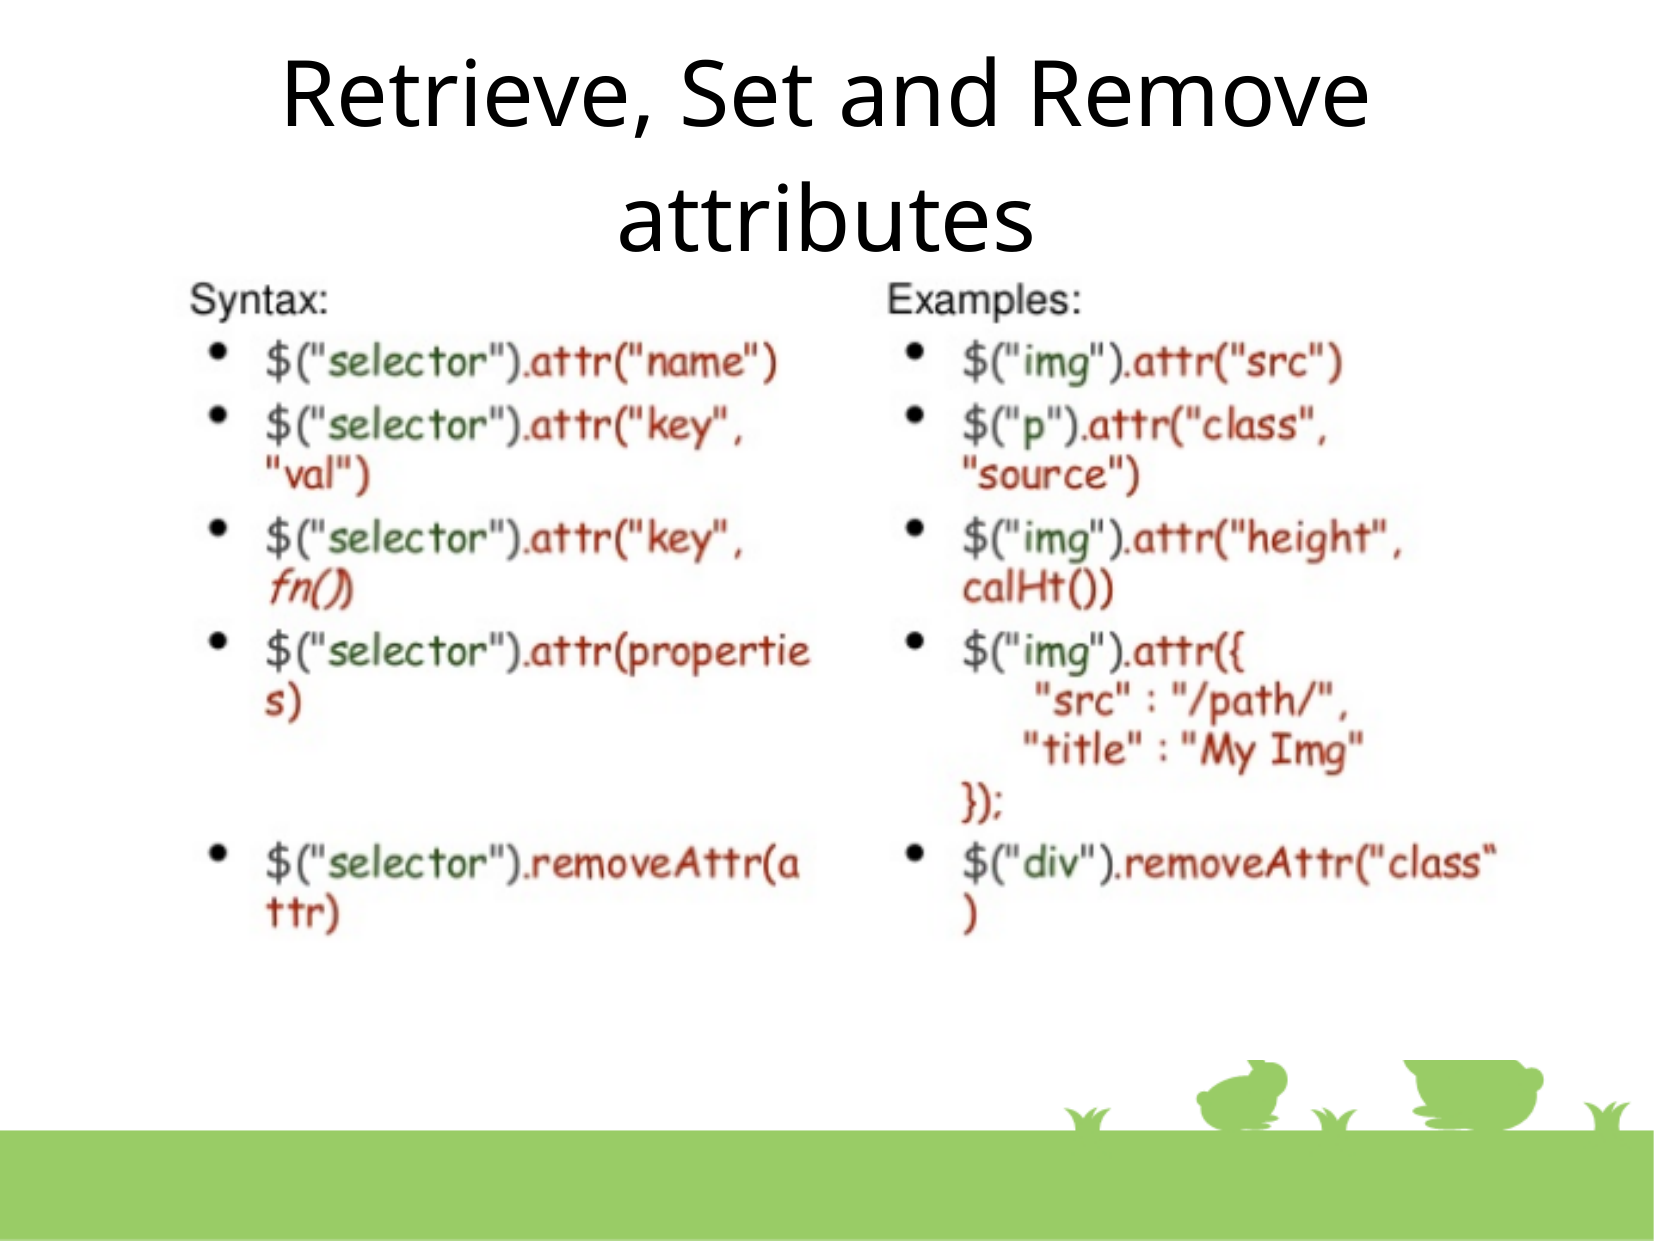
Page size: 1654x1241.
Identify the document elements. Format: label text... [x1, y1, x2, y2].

picture [0, 0, 1654, 1241]
title Retrieve, Set and Remove attributes [82, 41, 1571, 265]
